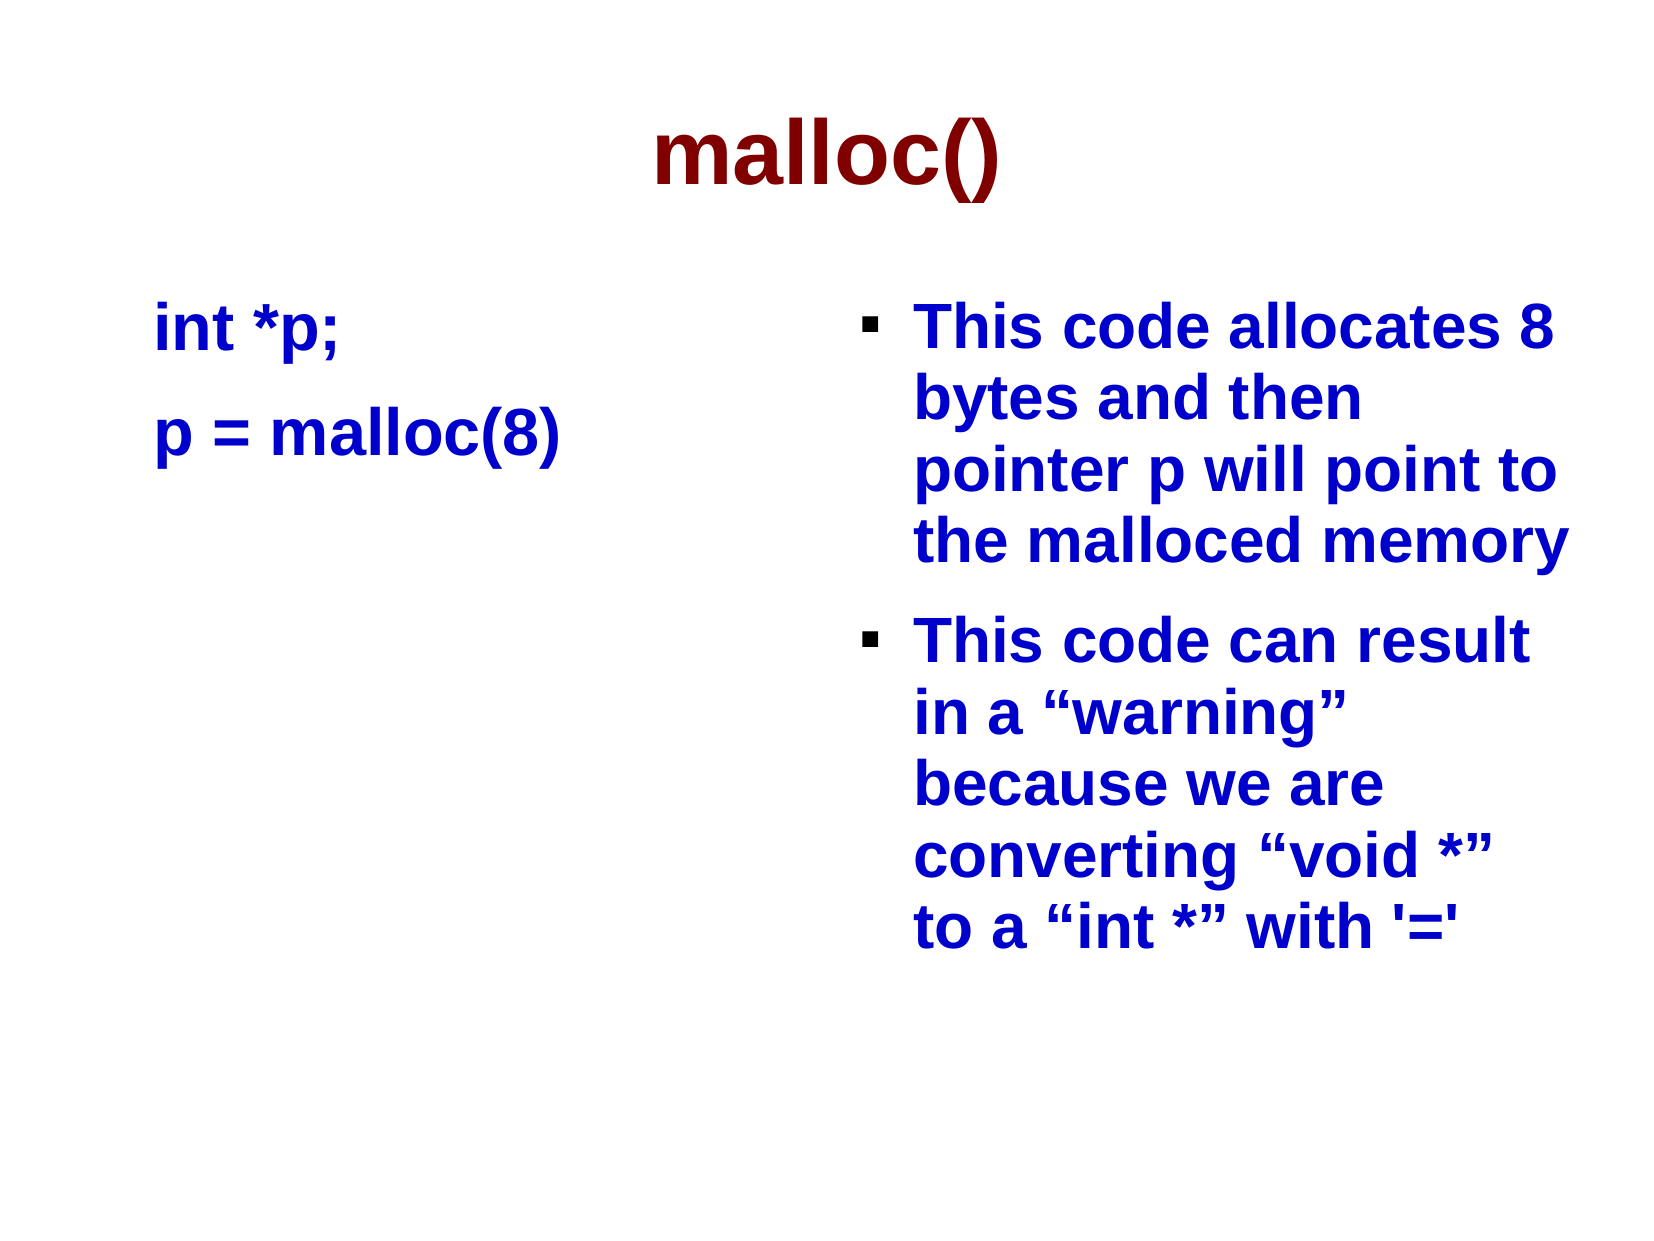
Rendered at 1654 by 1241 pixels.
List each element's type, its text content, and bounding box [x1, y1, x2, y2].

title malloc() [82, 49, 1571, 257]
list This code allocates 8 bytes and then pointer p will point to the malloced memory This code can result in a “warning” because we are converting “void *” to a “int *” with '=' [845, 290, 1572, 1010]
list int *p; p = malloc(8) [82, 290, 809, 1010]
